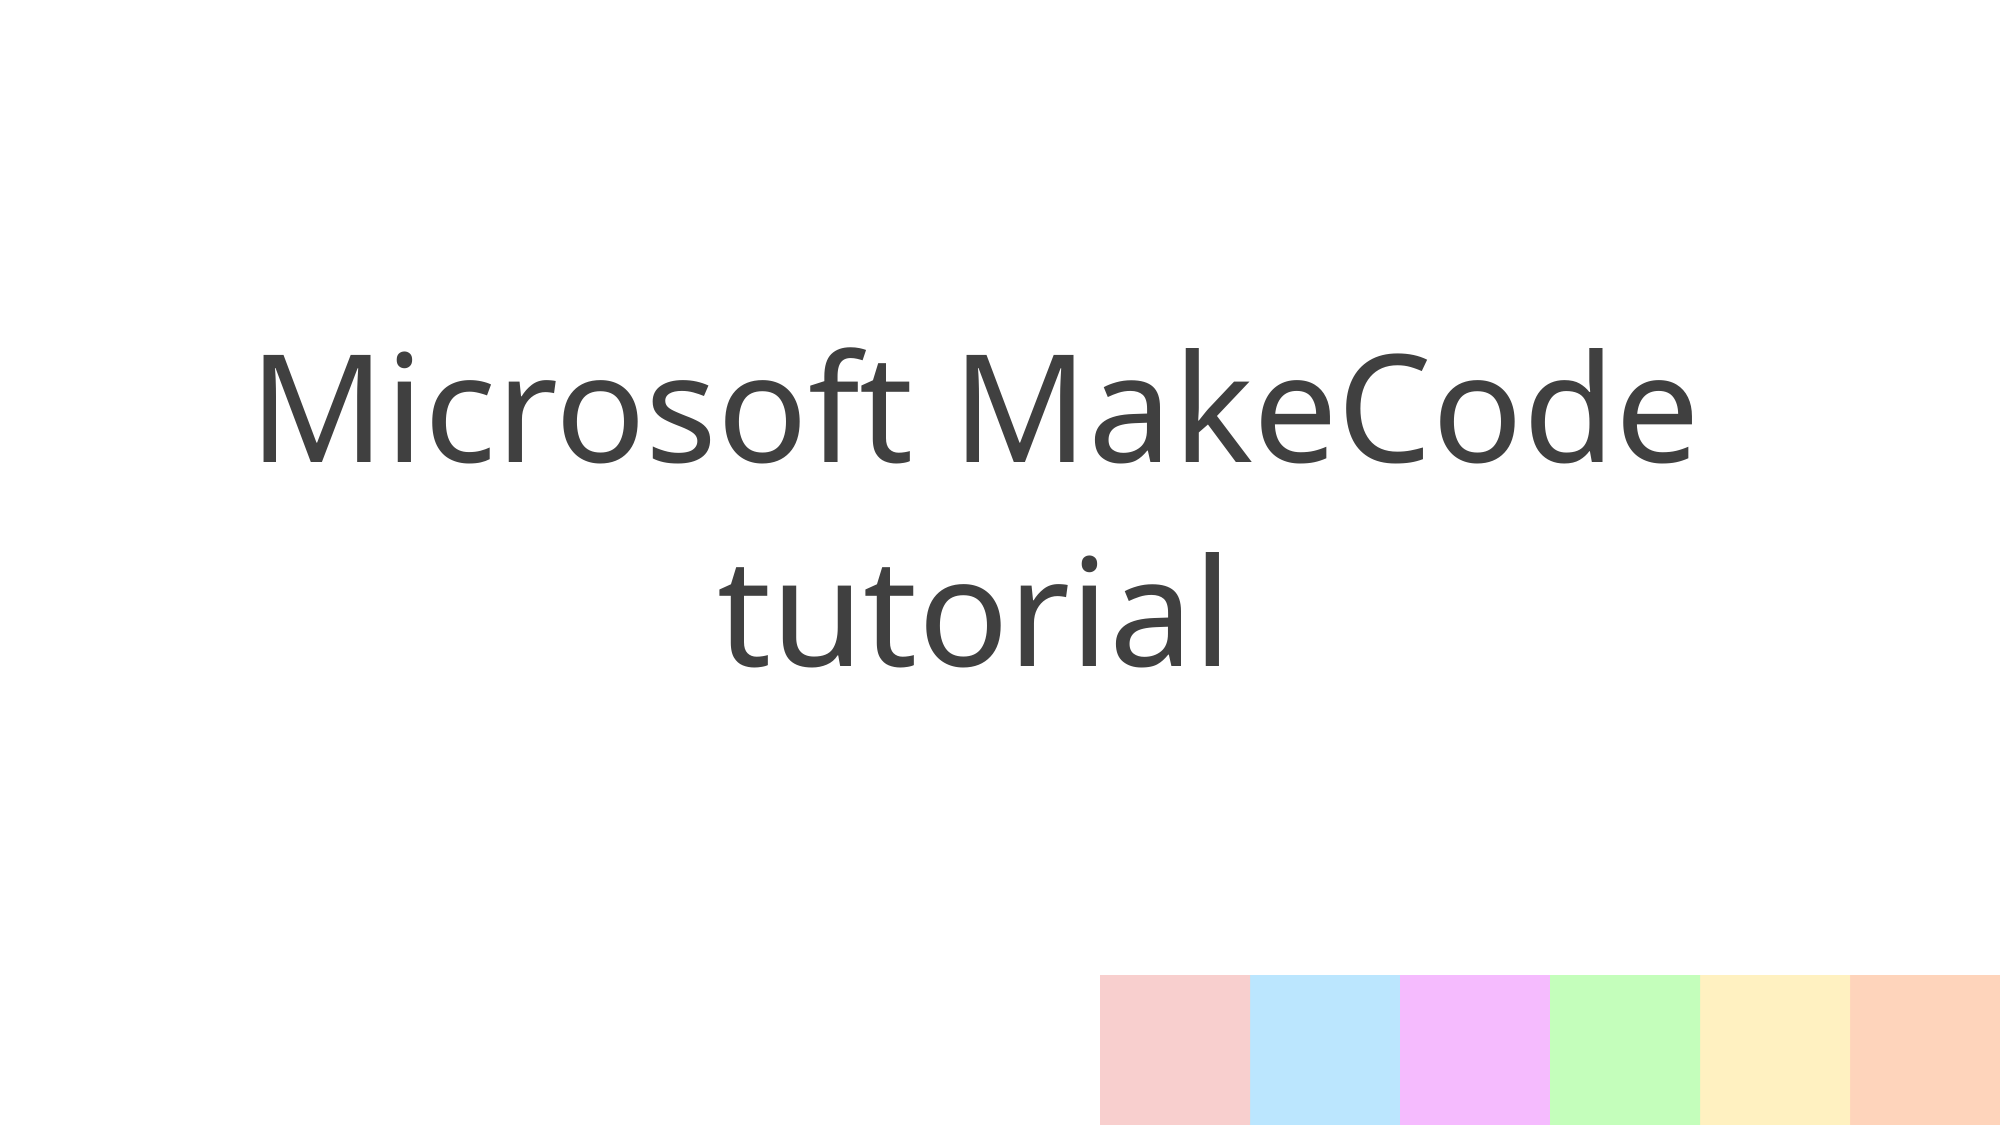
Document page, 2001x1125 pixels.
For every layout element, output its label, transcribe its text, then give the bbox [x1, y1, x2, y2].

title Microsoft MakeCode tutorial [75, 301, 1876, 712]
